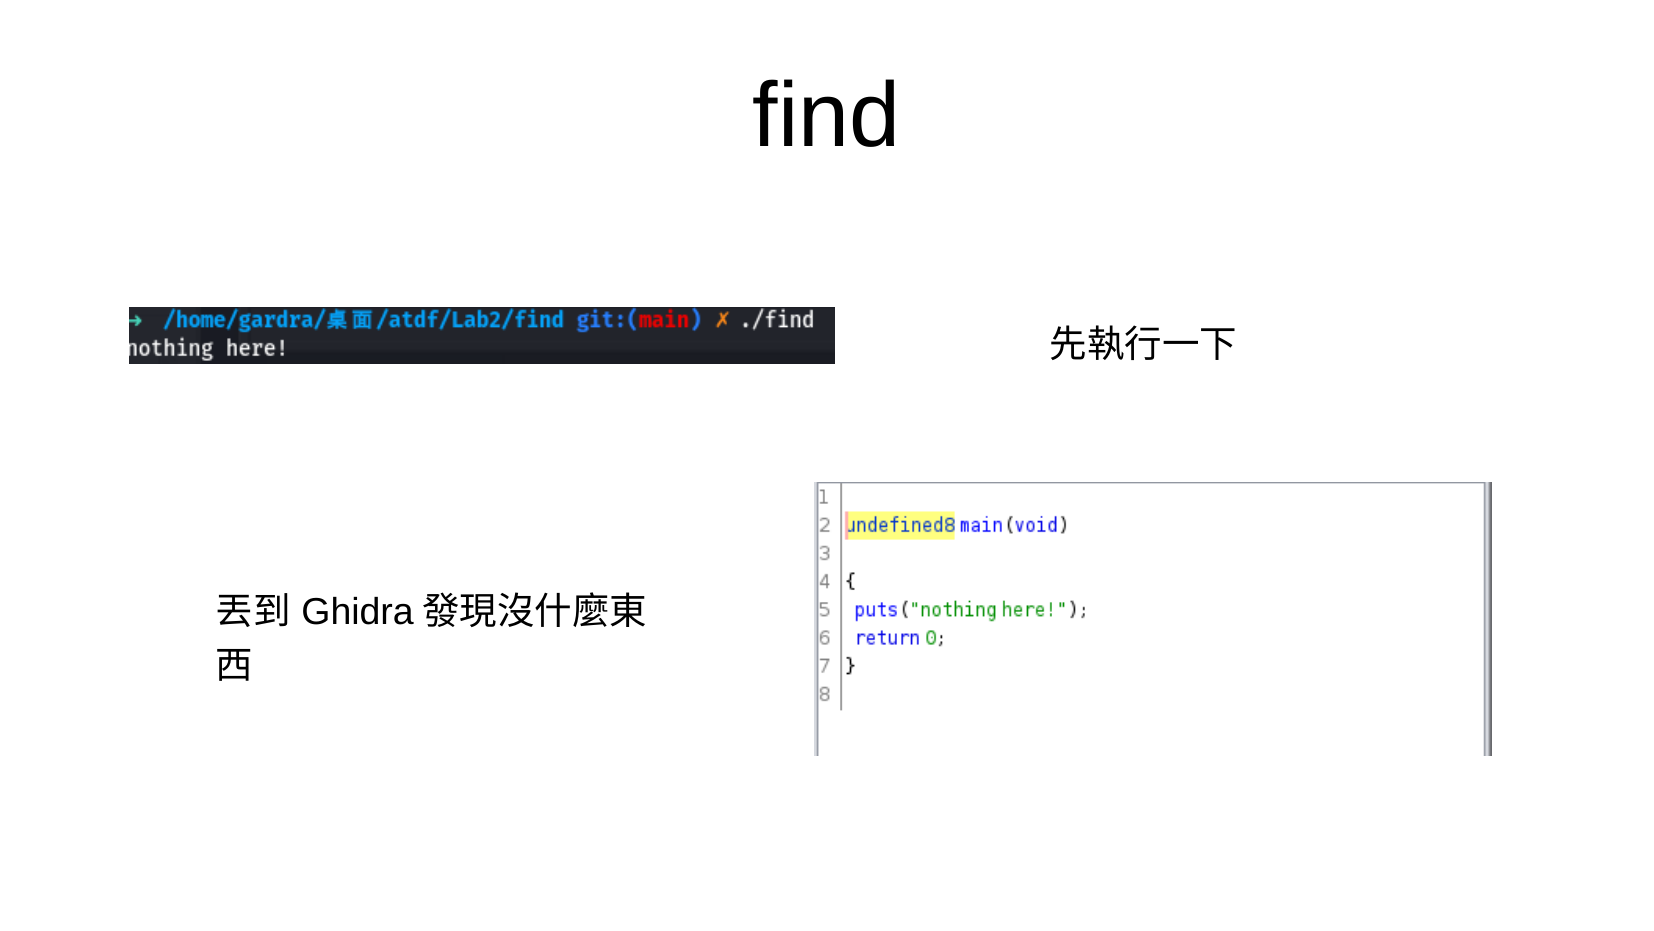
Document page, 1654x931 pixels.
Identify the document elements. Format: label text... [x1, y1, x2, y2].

text_box 丟到Ghidra發現沒什麼東西 [200, 573, 697, 687]
picture [814, 482, 1492, 756]
picture [129, 307, 835, 364]
text_box 先執行一下 [1034, 307, 1252, 383]
title find [82, 37, 1571, 193]
